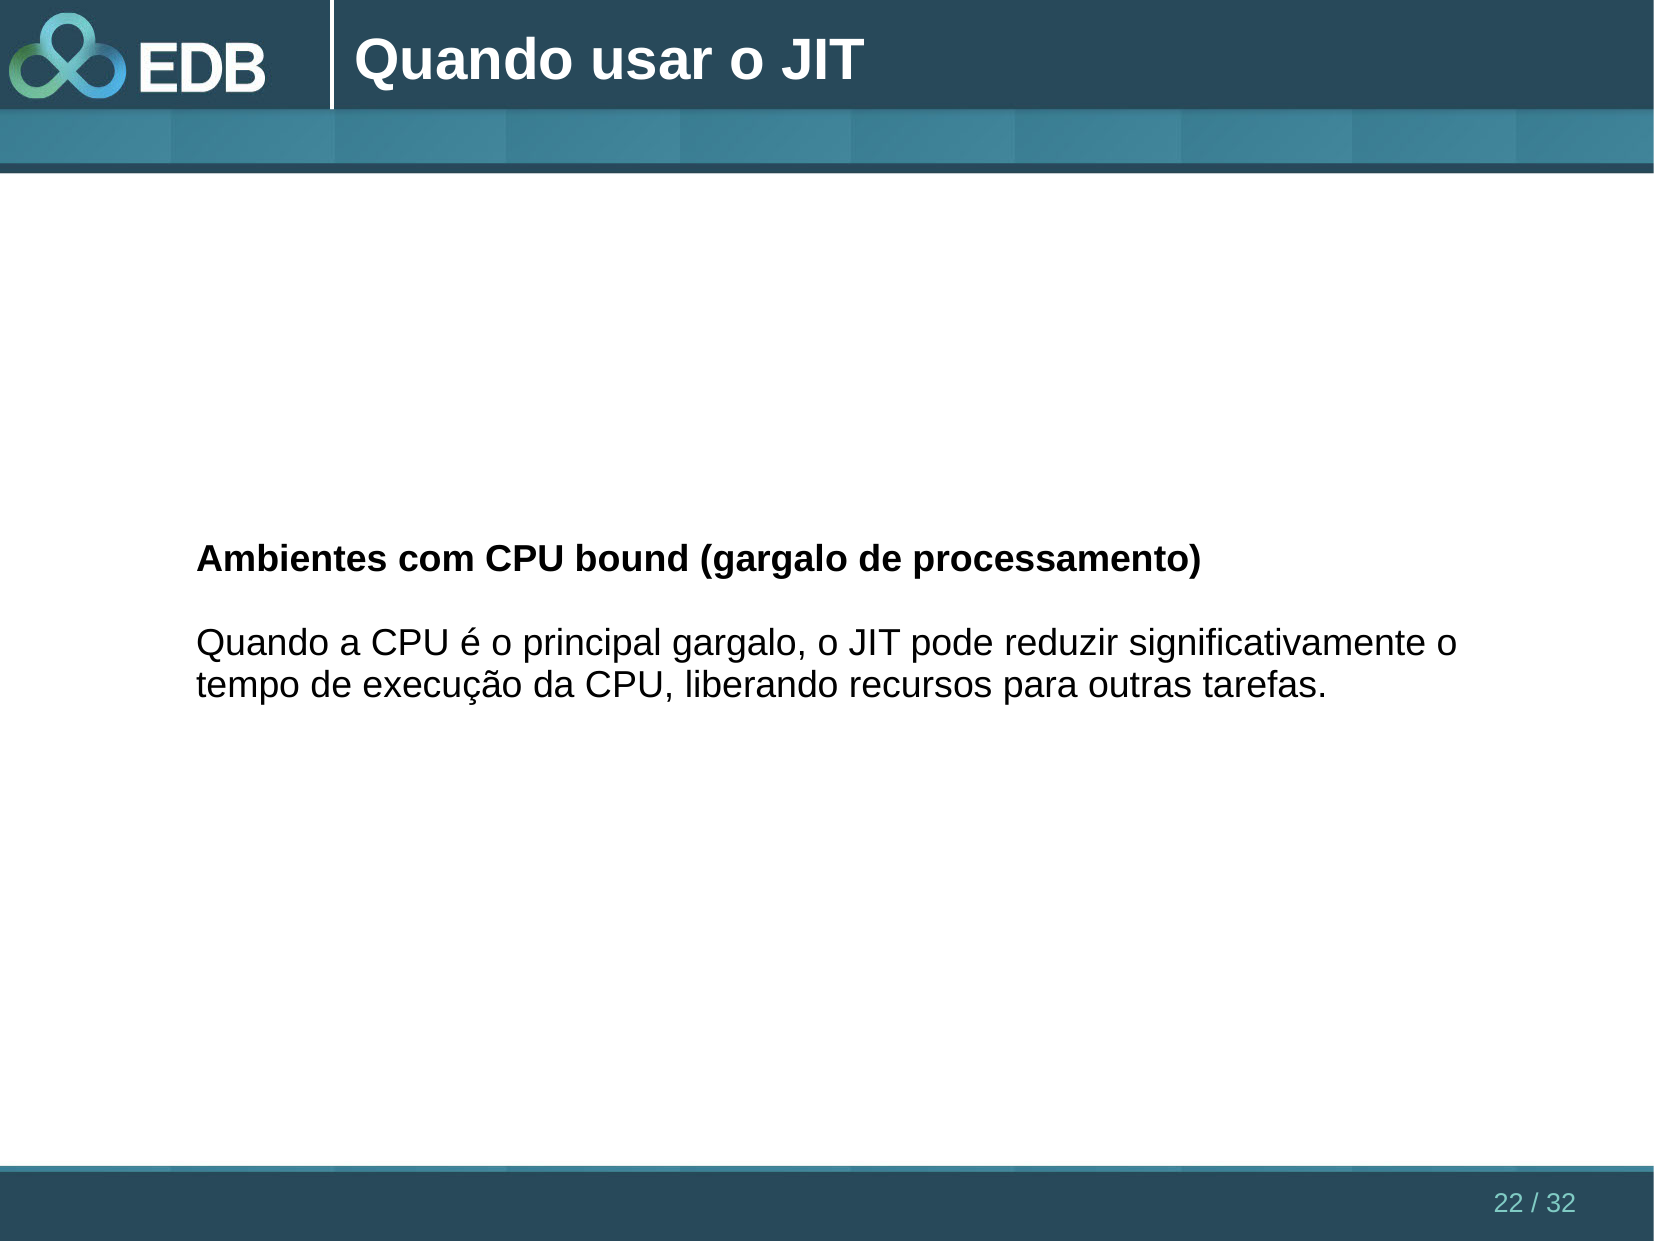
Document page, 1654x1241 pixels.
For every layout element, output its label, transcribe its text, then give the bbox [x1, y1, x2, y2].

title Quando usar o JIT [354, 26, 1595, 92]
picture [0, 0, 1654, 1241]
text_box Ambientes com CPU bound (gargalo de processamento) Quando a CPU é o principal gargalo, o JIT pode reduzir significativamente o tempo de execução da CPU, liberando recursos para outras tarefas. [181, 530, 1476, 714]
